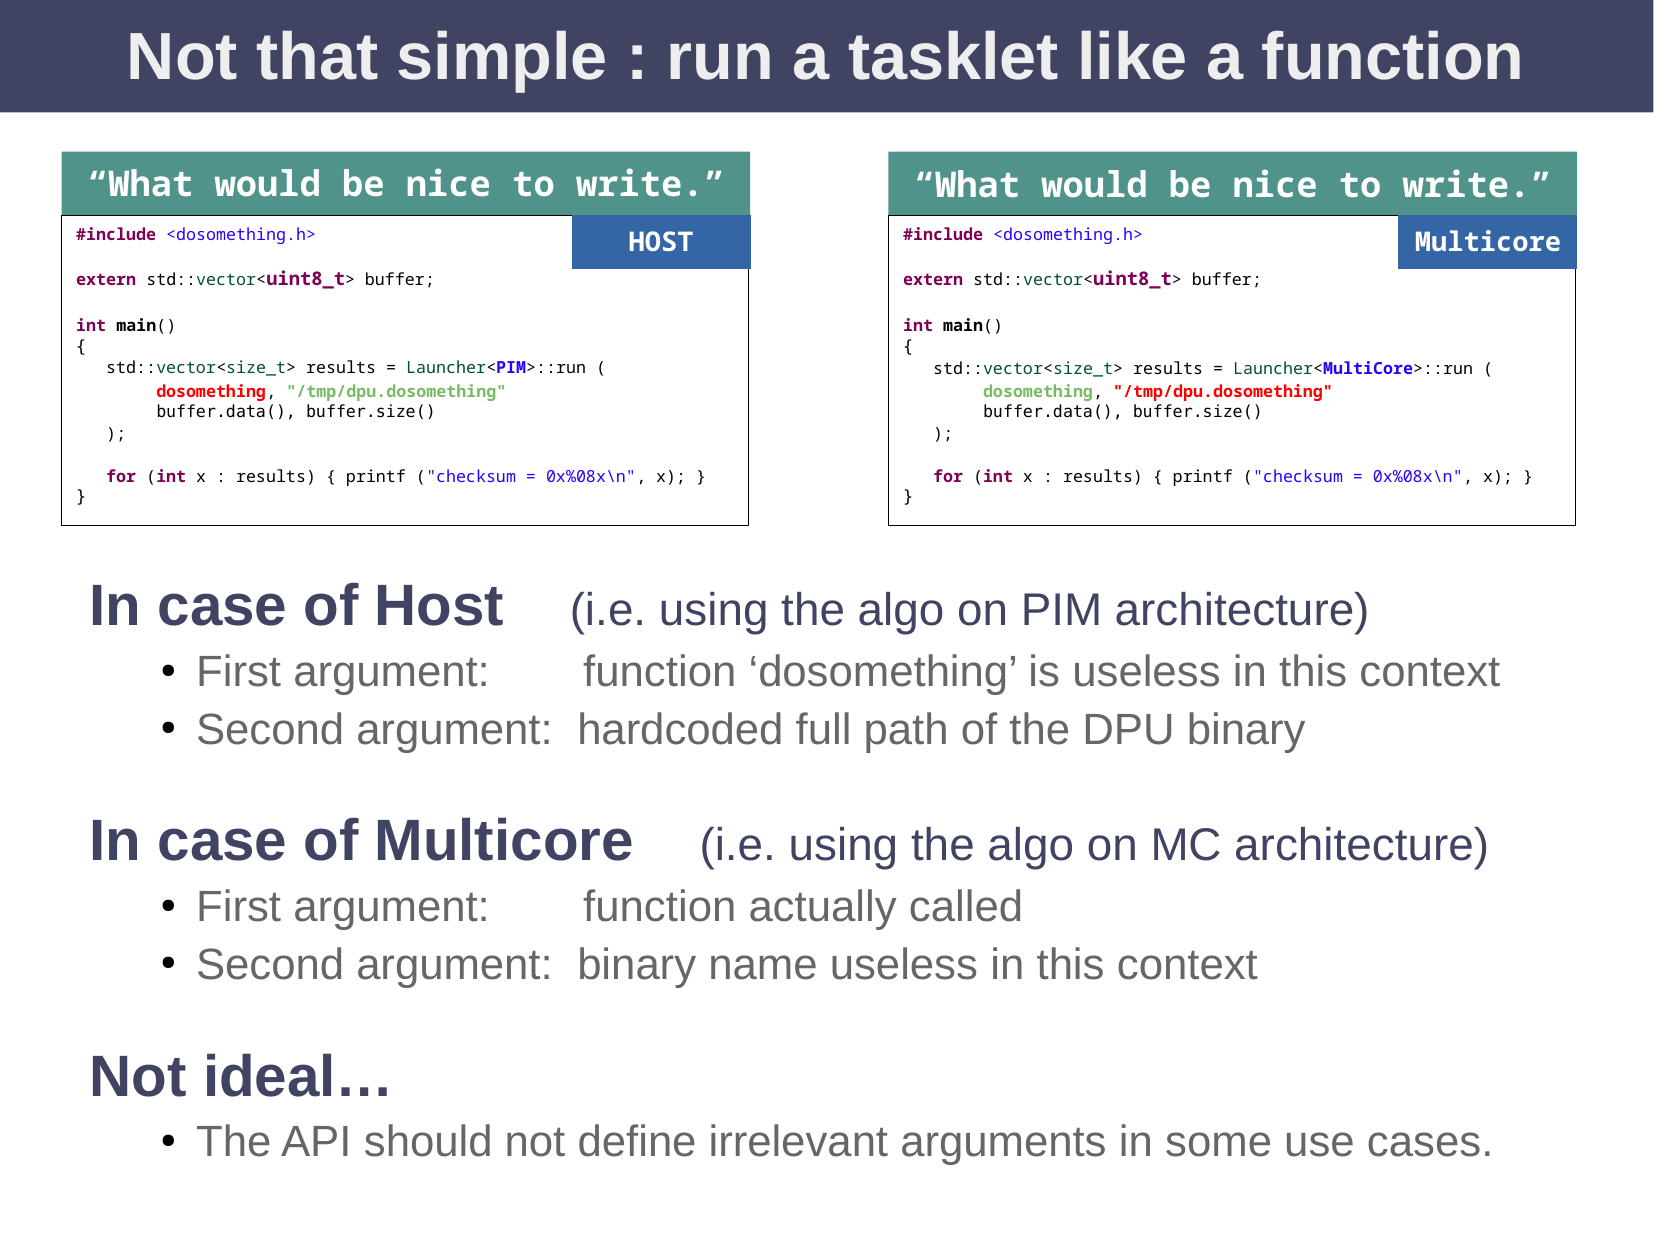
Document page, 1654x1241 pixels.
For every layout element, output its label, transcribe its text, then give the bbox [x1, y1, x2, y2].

text_box Multicore [1398, 215, 1577, 269]
text_box In case of Host (i.e. using the algo on PIM architecture) First argument: function ‘dosomething’ is useless in this context Second argument: hardcoded full path of the DPU binary In case of Multicore (i.e. using the algo on MC architecture) First argument: function actually called Second argument: binary name useless in this context Not ideal… The API should not define irrelevant arguments in some use cases. [75, 565, 1619, 1174]
text_box HOST [572, 215, 751, 269]
text_box “What would be nice to write.” [888, 151, 1577, 215]
text_box #include <dosomething.h> extern std::vector<uint8_t> buffer; int main() { std::vector<size_t> results = Launcher<PIM>::run ( dosomething, "/tmp/dpu.dosomething" buffer.data(), buffer.size() ); for (int x : results) { printf ("checksum = 0x%08x\n", x); } } [61, 215, 749, 526]
text_box “What would be nice to write.” [61, 151, 751, 215]
text_box #include <dosomething.h> extern std::vector<uint8_t> buffer; int main() { std::vector<size_t> results = Launcher<MultiCore>::run ( dosomething, "/tmp/dpu.dosomething" buffer.data(), buffer.size() ); for (int x : results) { printf ("checksum = 0x%08x\n", x); } } [888, 215, 1576, 526]
text_box Not that simple : run a tasklet like a function [0, 0, 1654, 113]
